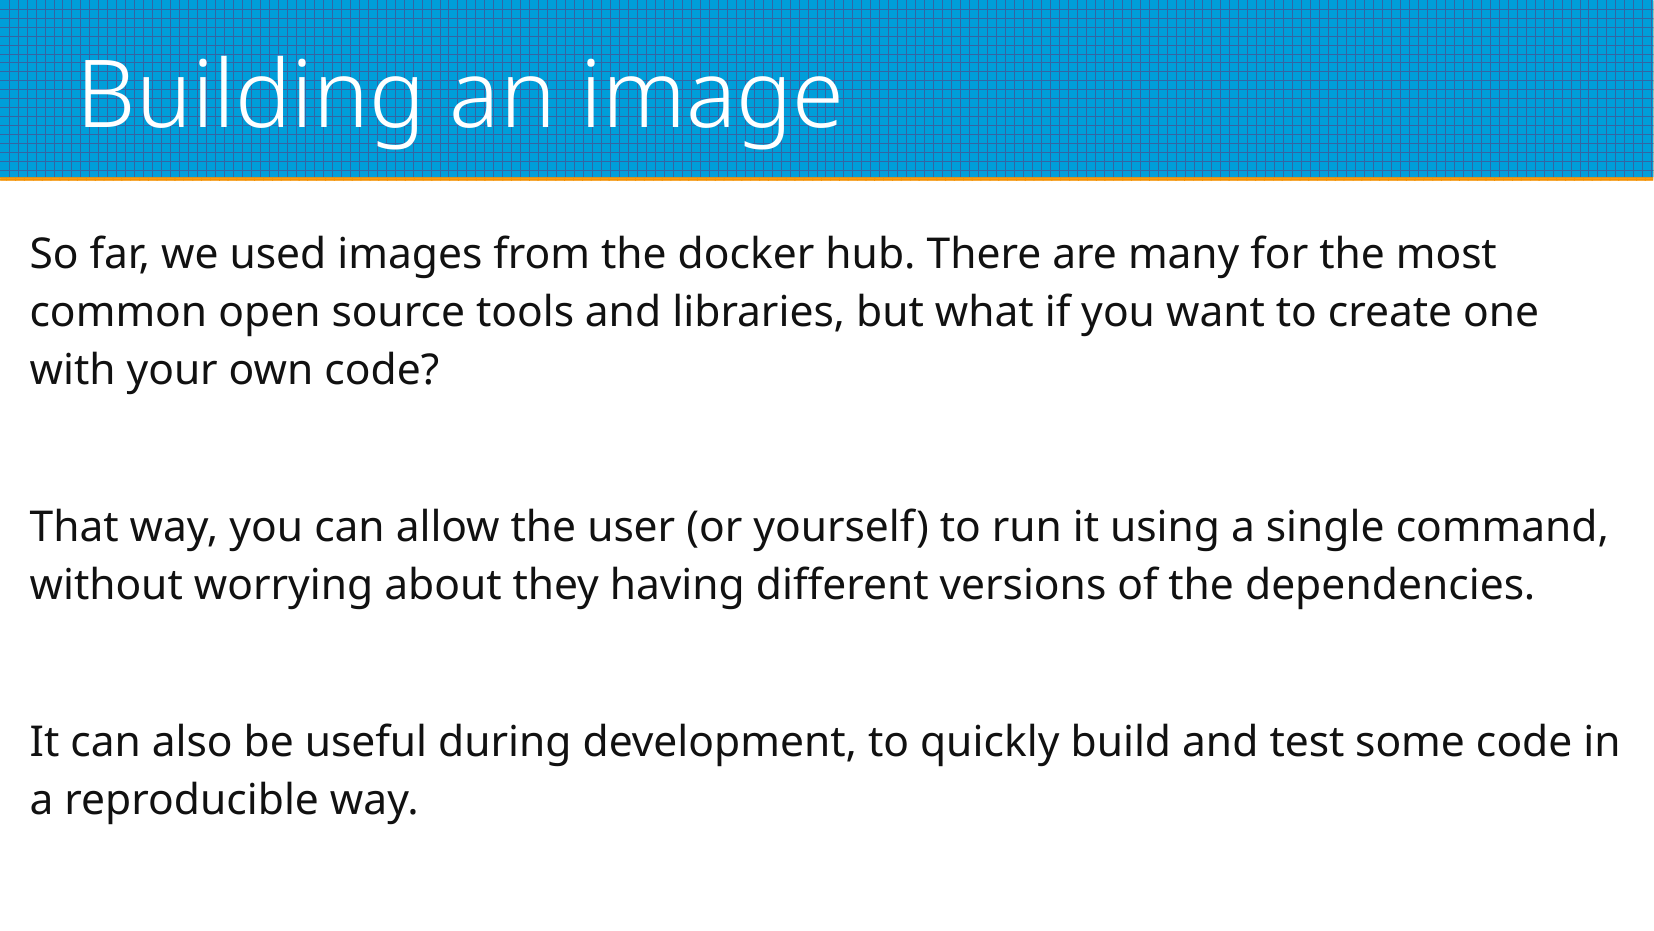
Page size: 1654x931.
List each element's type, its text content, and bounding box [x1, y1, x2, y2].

title Building an image [76, 0, 1565, 156]
list So far, we used images from the docker hub. There are many for the most common open source tools and libraries, but what if you want to create one with your own code? That way, you can allow the user (or yourself) to run it using a single command, without worrying about they having different versions of the dependencies. It can also be useful during development, to quickly build and test some code in a reproducible way. [29, 223, 1625, 886]
